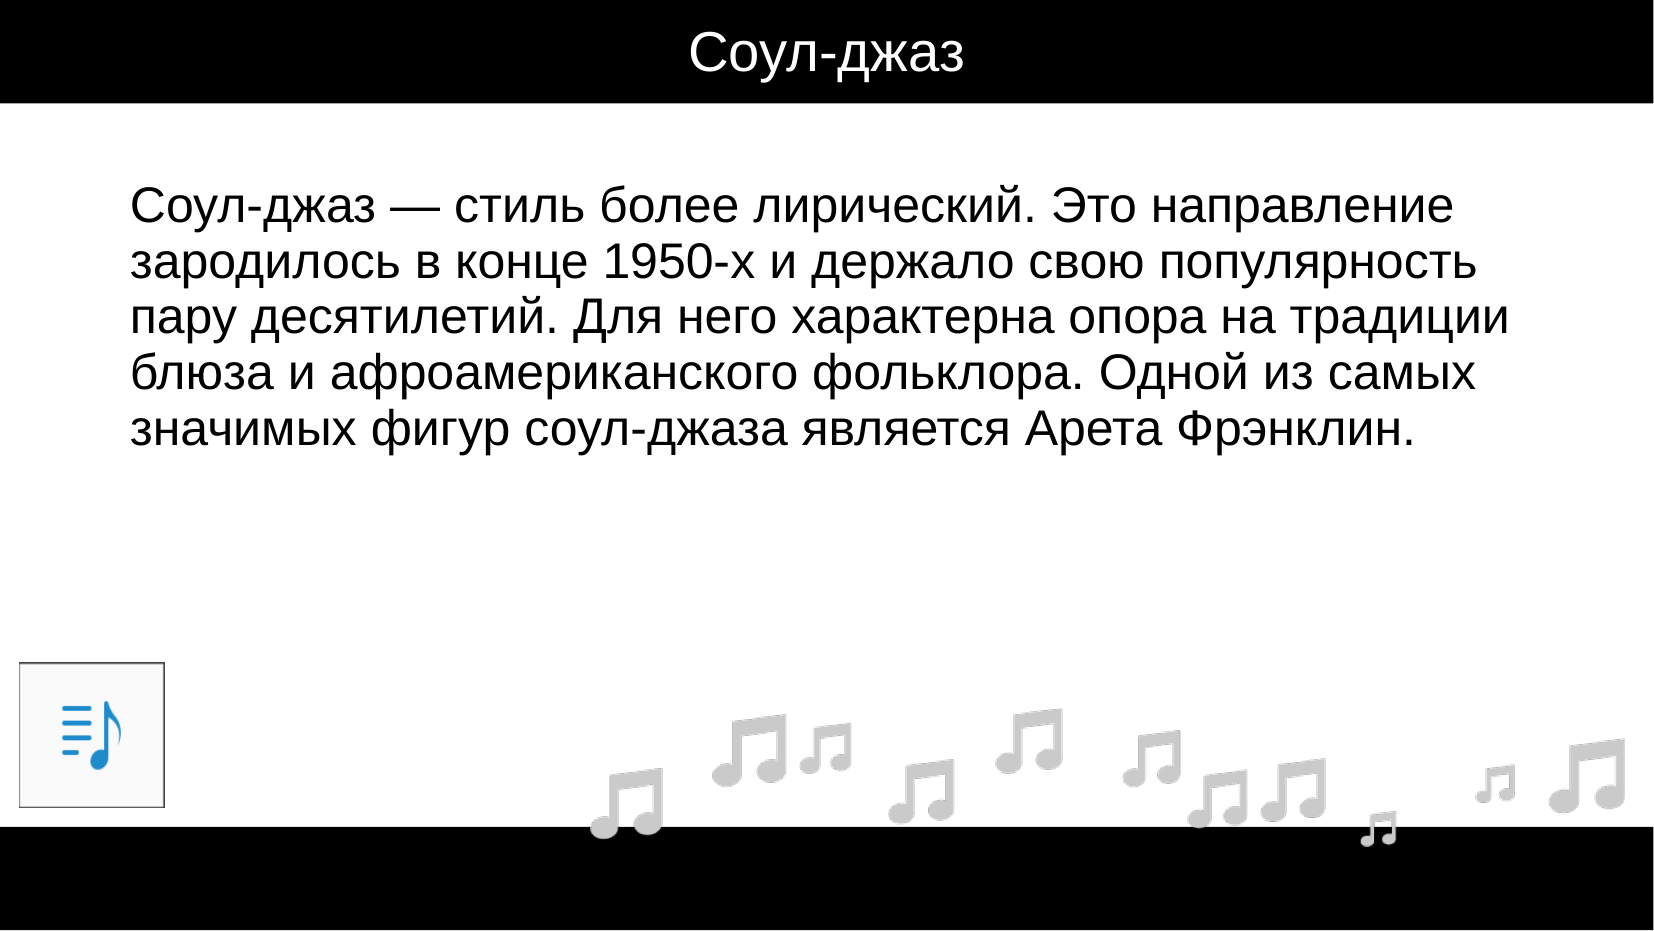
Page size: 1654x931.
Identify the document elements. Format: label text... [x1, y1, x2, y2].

text_box [17, 661, 166, 810]
list Соул-джаз — стиль более лирический. Это направление зародилось в конце 1950-х и держало свою популярность пару десятилетий. Для него характерна опора на традиции блюза и афроамериканского фольклора. Одной из самых значимых фигур соул-джаза является Арета Фрэнклин. [59, 177, 1595, 768]
title Соул-джаз [59, 6, 1595, 98]
